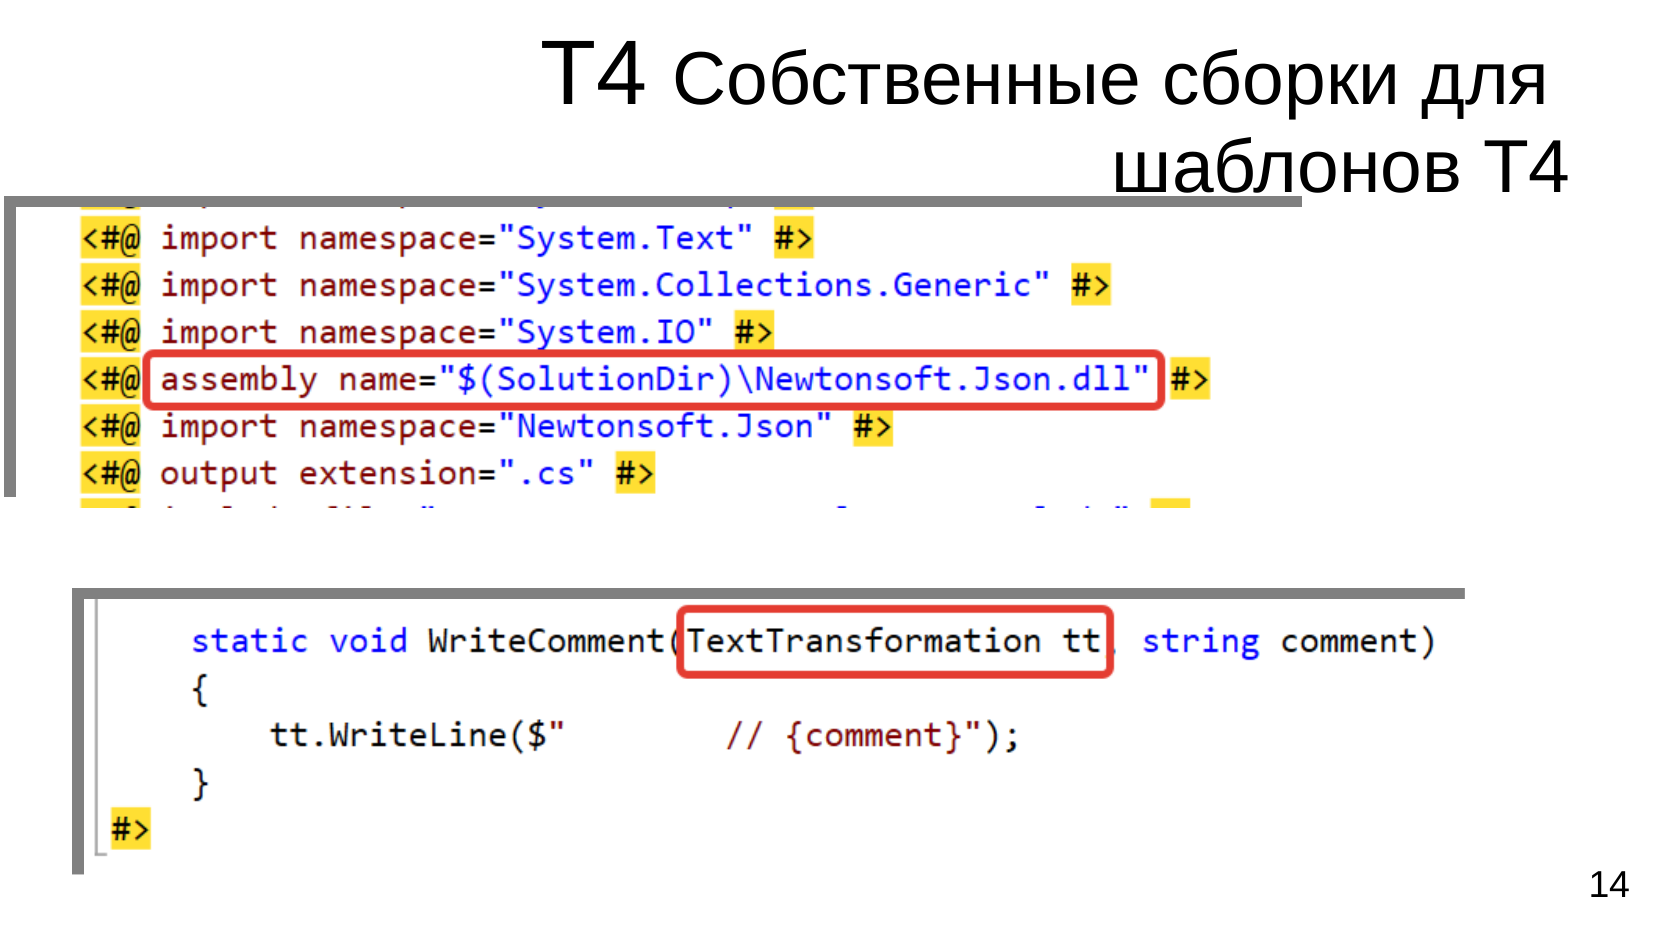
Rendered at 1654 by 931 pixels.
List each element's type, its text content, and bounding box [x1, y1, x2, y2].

text_box <номер> [1518, 856, 1654, 927]
picture [84, 599, 1477, 886]
title T4 Собственные сборки для шаблонов T4 [82, 21, 1571, 208]
picture [16, 207, 1314, 508]
